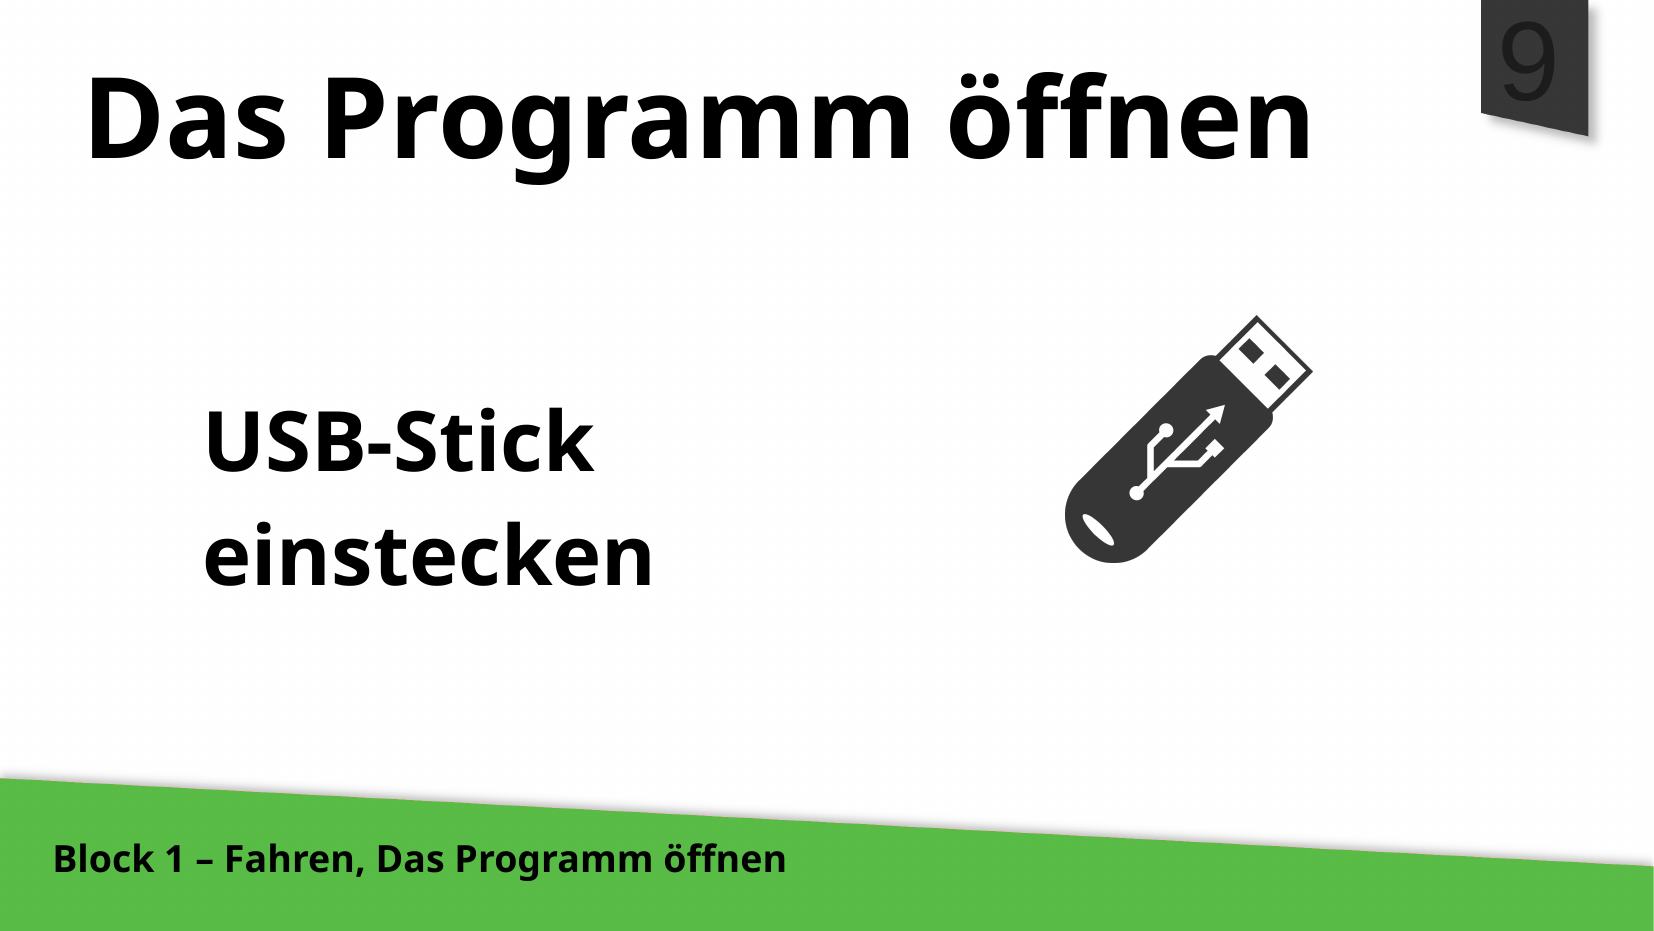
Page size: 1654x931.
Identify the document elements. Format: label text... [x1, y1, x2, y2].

picture [0, 0, 1654, 931]
text_box Block 1 – Fahren, Das Programm öffnen [37, 825, 863, 901]
title Das Programm öffnen [82, 37, 1463, 193]
text_box USB-Stick einstecken [187, 375, 1051, 602]
text_box <number> [900, 0, 1576, 132]
